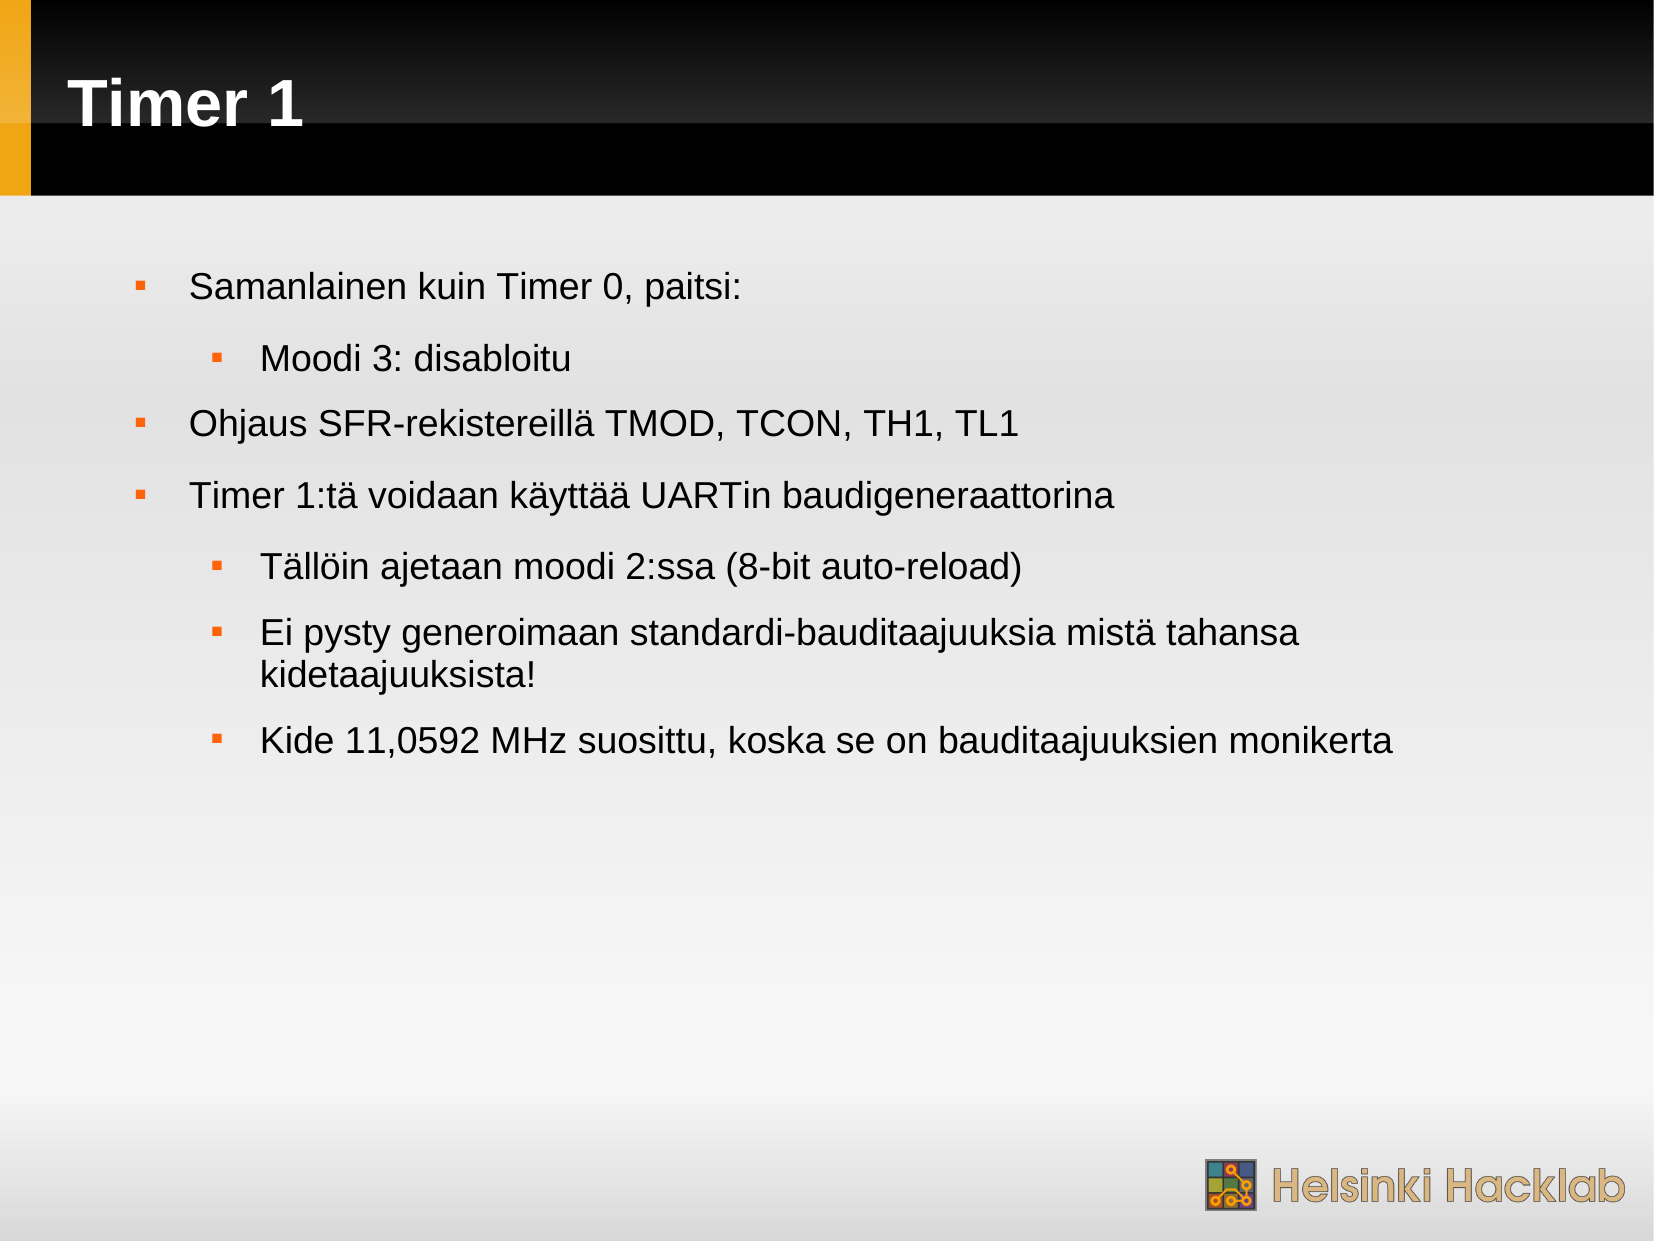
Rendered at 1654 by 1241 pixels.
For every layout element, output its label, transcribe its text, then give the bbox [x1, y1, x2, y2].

list Samanlainen kuin Timer 0, paitsi: Moodi 3: disabloitu Ohjaus SFR-rekistereillä TMOD, TCON, TH1, TL1 Timer 1:tä voidaan käyttää UARTin baudigeneraattorina Tällöin ajetaan moodi 2:ssa (8-bit auto-reload) Ei pysty generoimaan standardi-bauditaajuuksia mistä tahansa kidetaajuuksista! Kide 11,0592 MHz suosittu, koska se on bauditaajuuksien monikerta [118, 265, 1506, 1211]
title Timer 1 [67, 0, 1556, 208]
picture [0, 0, 1654, 1241]
